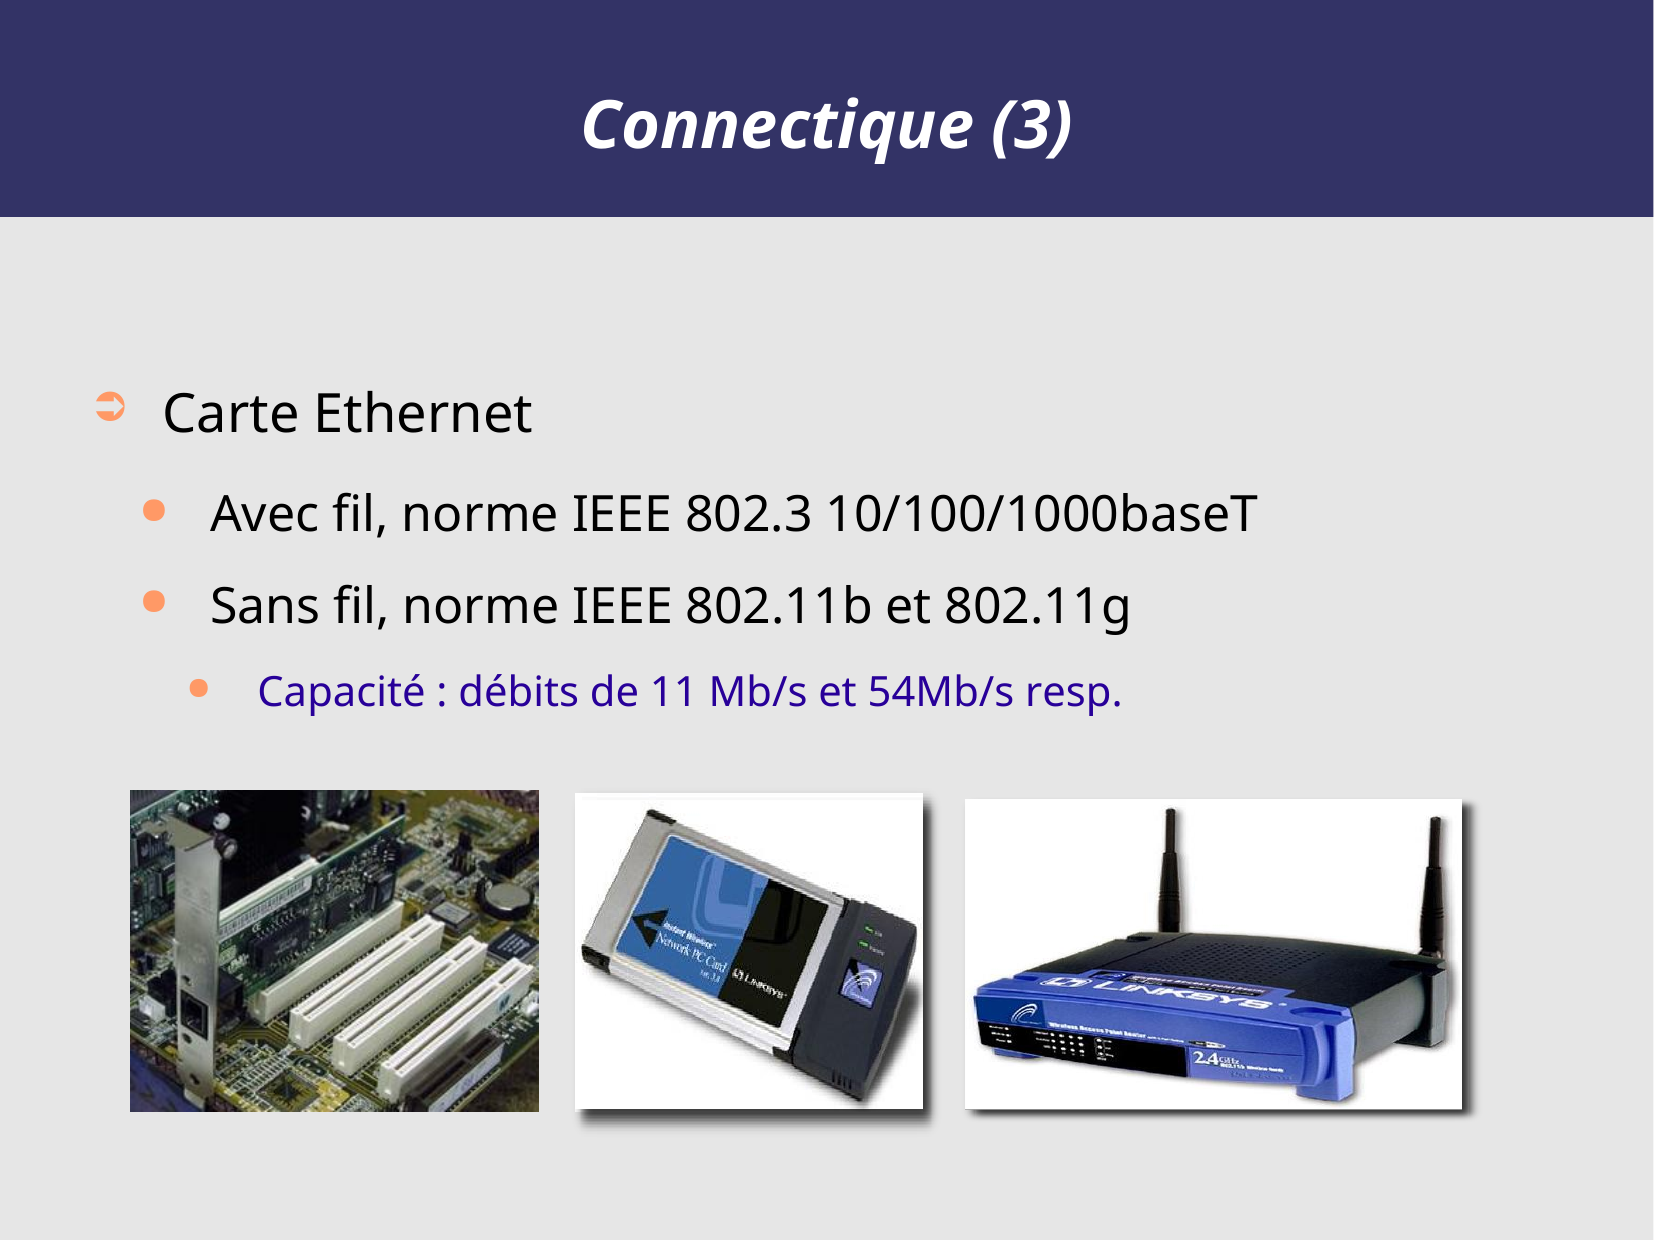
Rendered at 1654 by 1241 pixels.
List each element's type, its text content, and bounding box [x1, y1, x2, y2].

title Connectique (3) [121, 19, 1534, 227]
picture [130, 790, 539, 1112]
picture [568, 783, 944, 1143]
list Carte Ethernet Avec fil, norme IEEE 802.3 10/100/1000baseT Sans fil, norme IEEE 802.11b et 802.11g Capacité : débits de 11 Mb/s et 54Mb/s resp. [80, 374, 1490, 719]
picture [958, 794, 1487, 1126]
